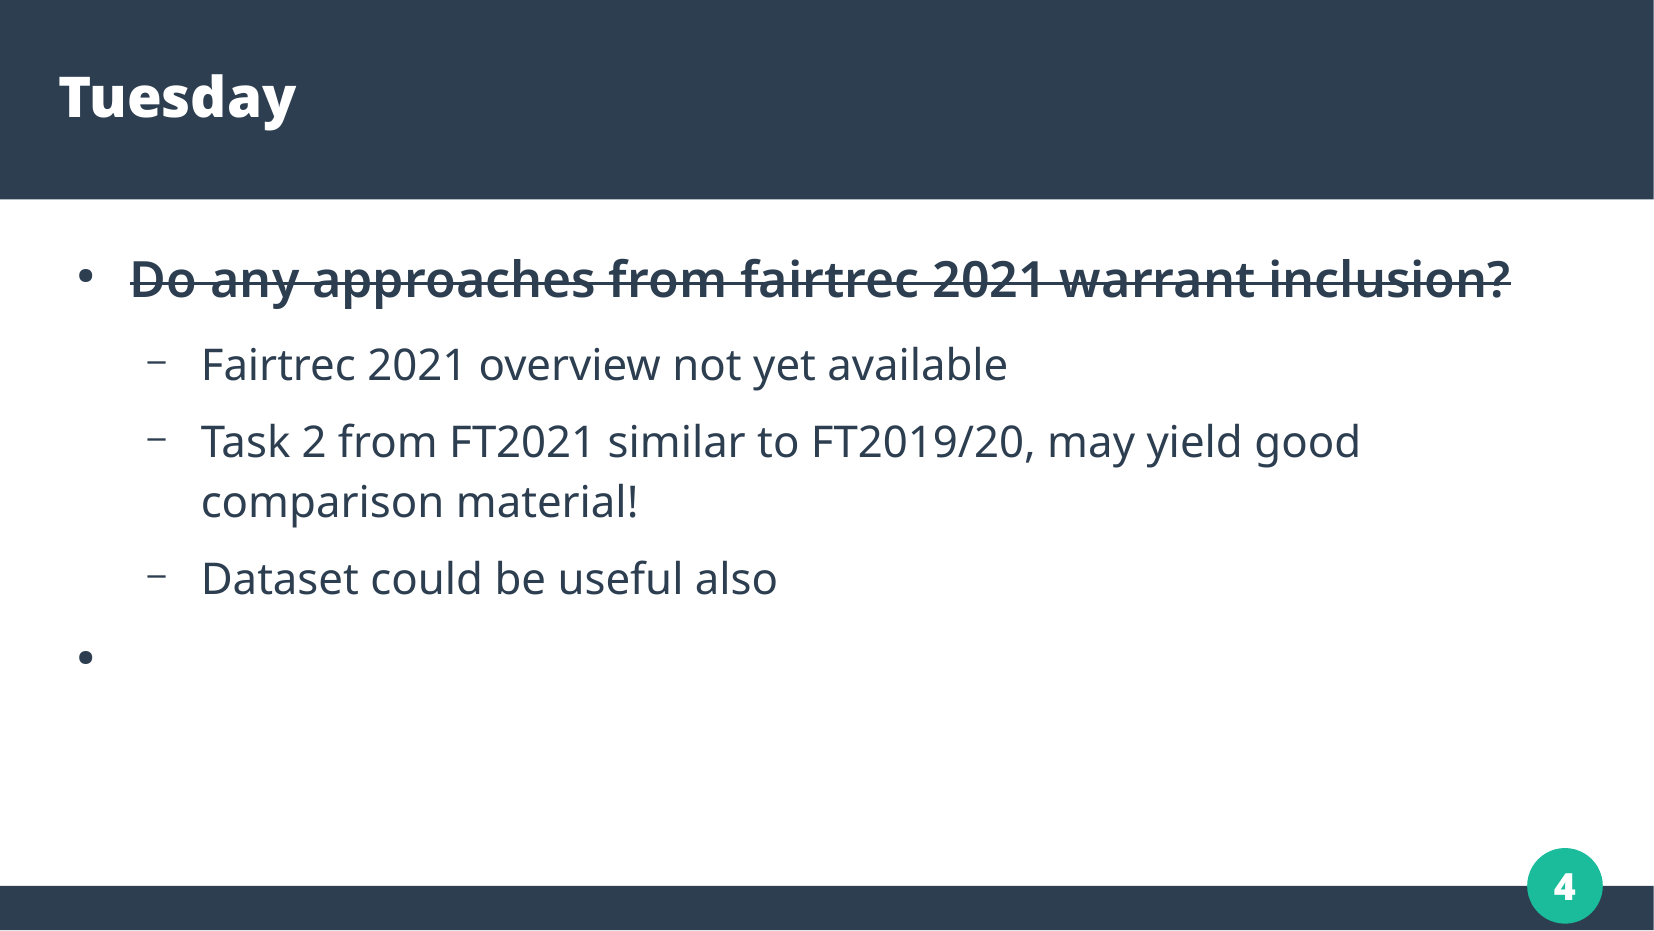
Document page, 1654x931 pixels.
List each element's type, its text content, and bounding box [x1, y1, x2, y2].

title Tuesday [59, 37, 1595, 155]
list Do any approaches from fairtrec 2021 warrant inclusion? Fairtrec 2021 overview not yet available Task 2 from FT2021 similar to FT2019/20, may yield good comparison material! Dataset could be useful also [59, 243, 1595, 864]
